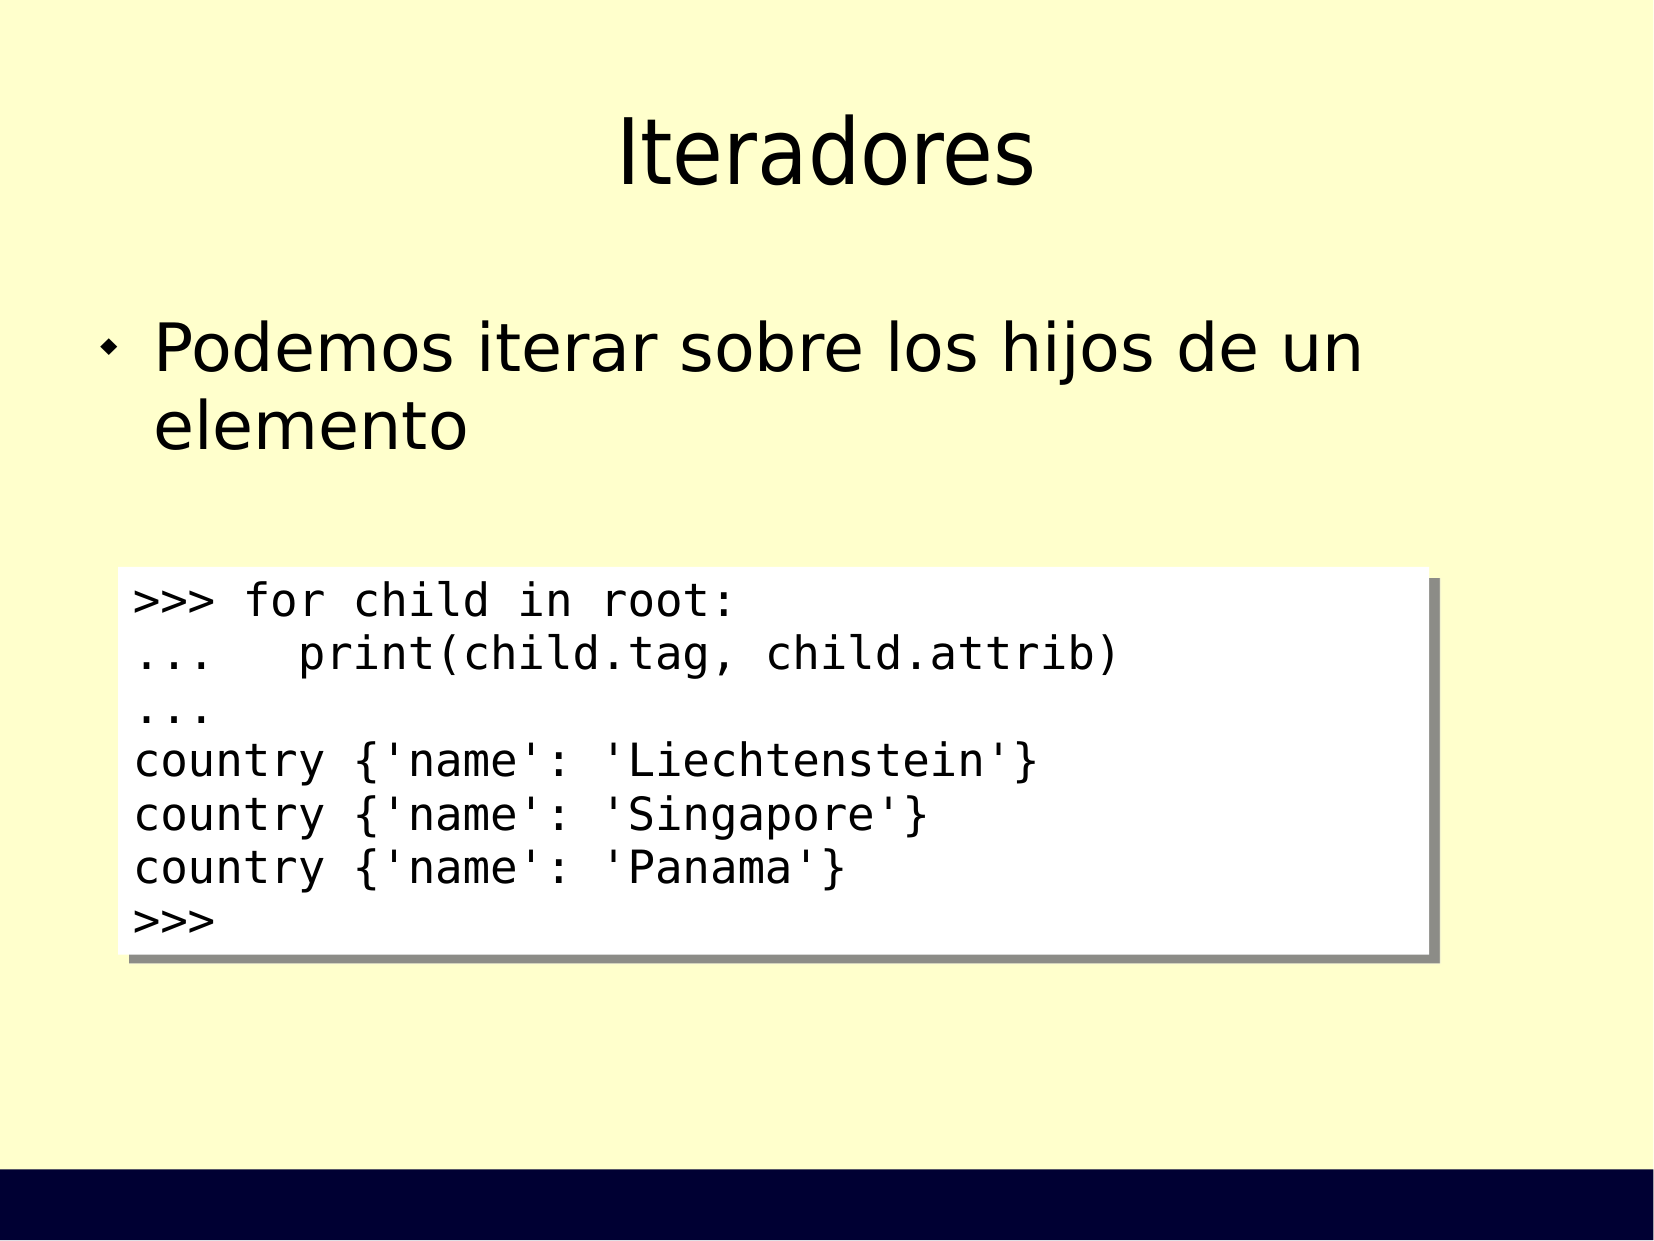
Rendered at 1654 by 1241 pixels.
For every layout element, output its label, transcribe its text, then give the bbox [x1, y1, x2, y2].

text_box >>> for child in root: ... print(child.tag, child.attrib) ... country {'name': 'Liechtenstein'} country {'name': 'Singapore'} country {'name': 'Panama'} >>> [118, 566, 1430, 955]
list Podemos iterar sobre los hijos de un elemento [82, 290, 1538, 485]
title Iteradores [82, 49, 1571, 257]
